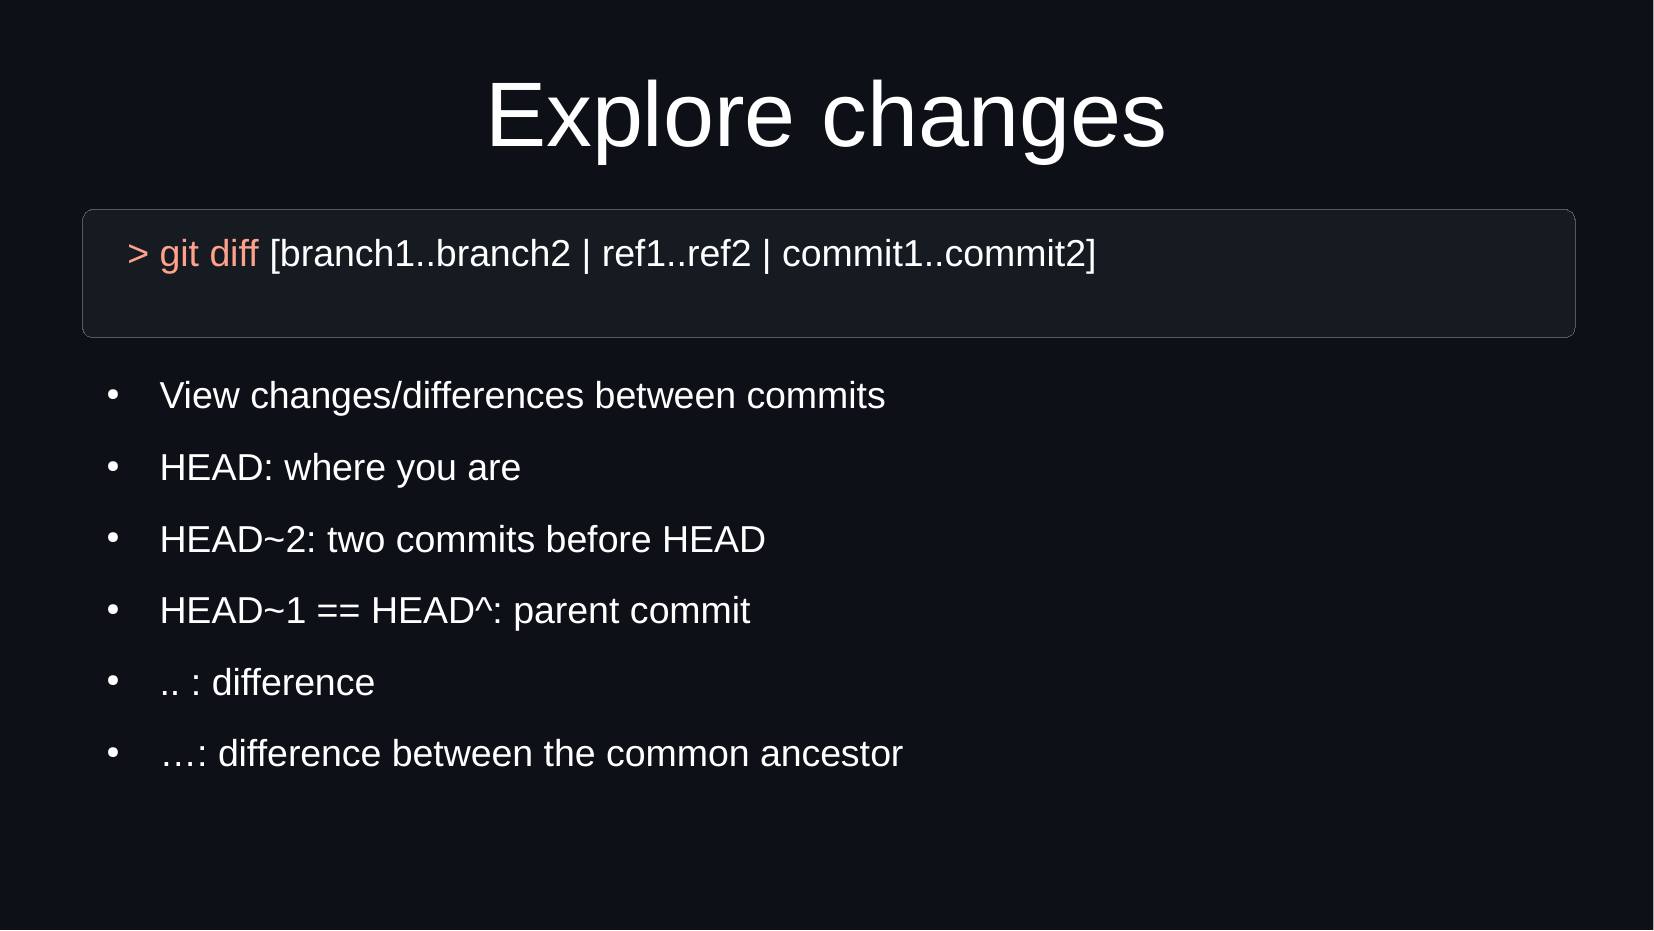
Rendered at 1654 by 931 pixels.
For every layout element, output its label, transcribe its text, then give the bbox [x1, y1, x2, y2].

title Explore changes [82, 37, 1571, 193]
list View changes/differences between commits HEAD: where you are HEAD~2: two commits before HEAD HEAD~1 == HEAD^: parent commit .. : difference …: difference between the common ancestor [88, 375, 1577, 826]
text_box > git diff [branch1..branch2 | ref1..ref2 | commit1..commit2] [112, 225, 1576, 282]
text_box [82, 209, 1576, 338]
